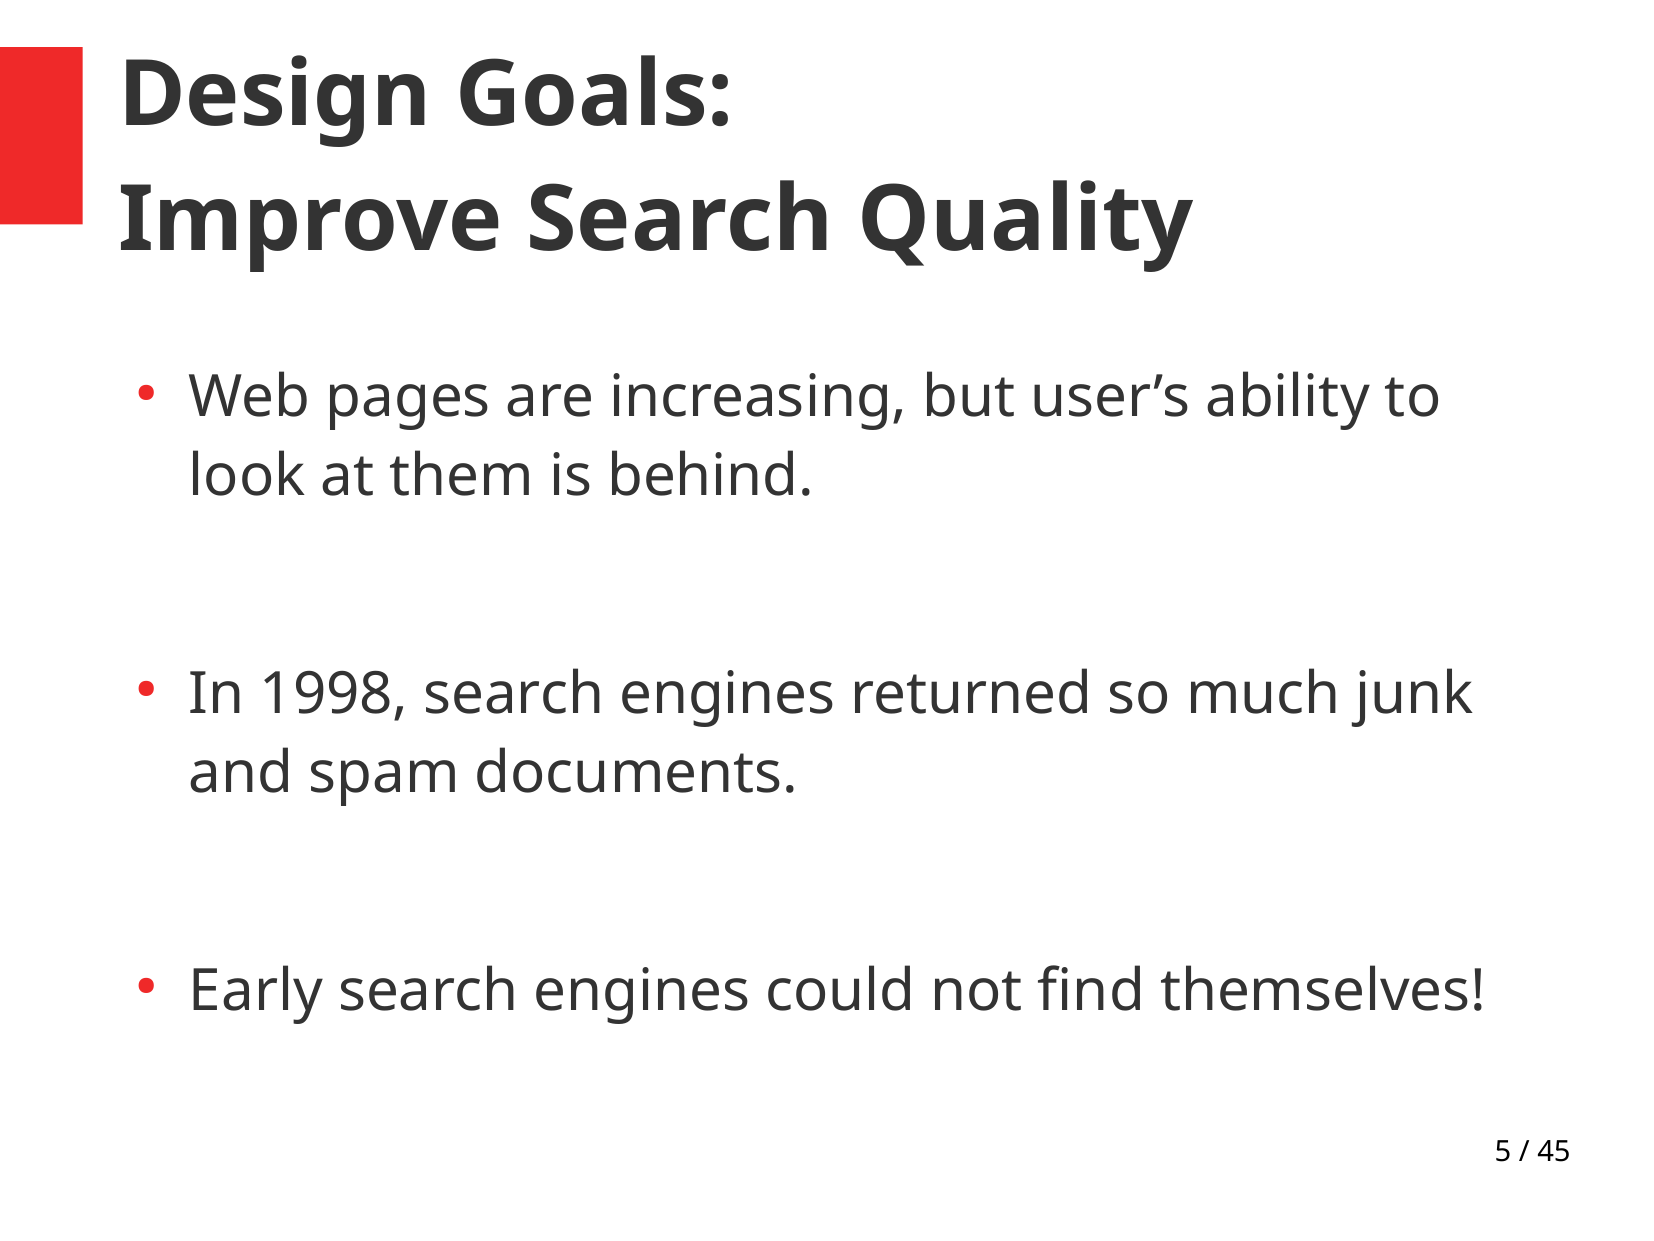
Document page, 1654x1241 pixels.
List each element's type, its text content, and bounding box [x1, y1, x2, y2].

list Web pages are increasing, but user’s ability to look at them is behind. In 1998, search engines returned so much junk and spam documents. Early search engines could not find themselves! [118, 354, 1536, 1074]
title Design Goals: Improve Search Quality [118, 28, 1571, 278]
